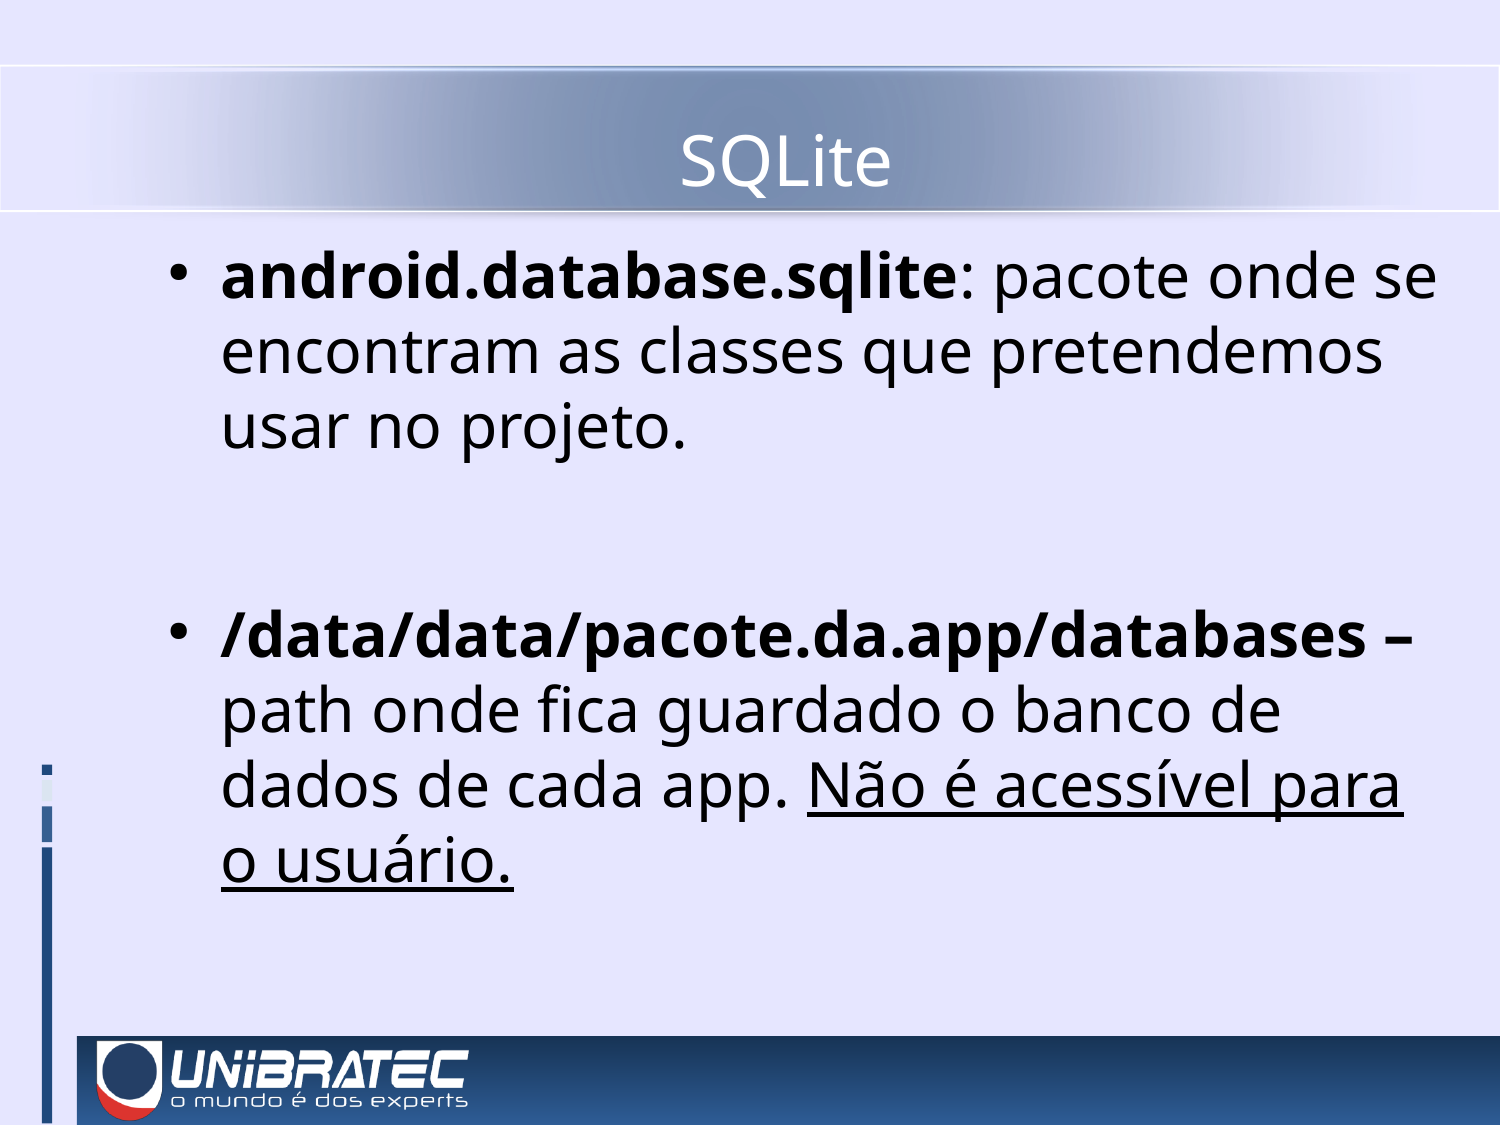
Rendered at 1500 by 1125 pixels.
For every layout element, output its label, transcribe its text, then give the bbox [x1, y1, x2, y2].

title SQLite [150, 84, 1424, 233]
picture [0, 58, 1500, 227]
list android.database.sqlite: pacote onde se encontram as classes que pretendemos usar no projeto. /data/data/pacote.da.app/databases – path onde fica guardado o banco de dados de cada app. Não é acessível para o usuário. [150, 236, 1441, 1028]
picture [96, 1040, 469, 1121]
